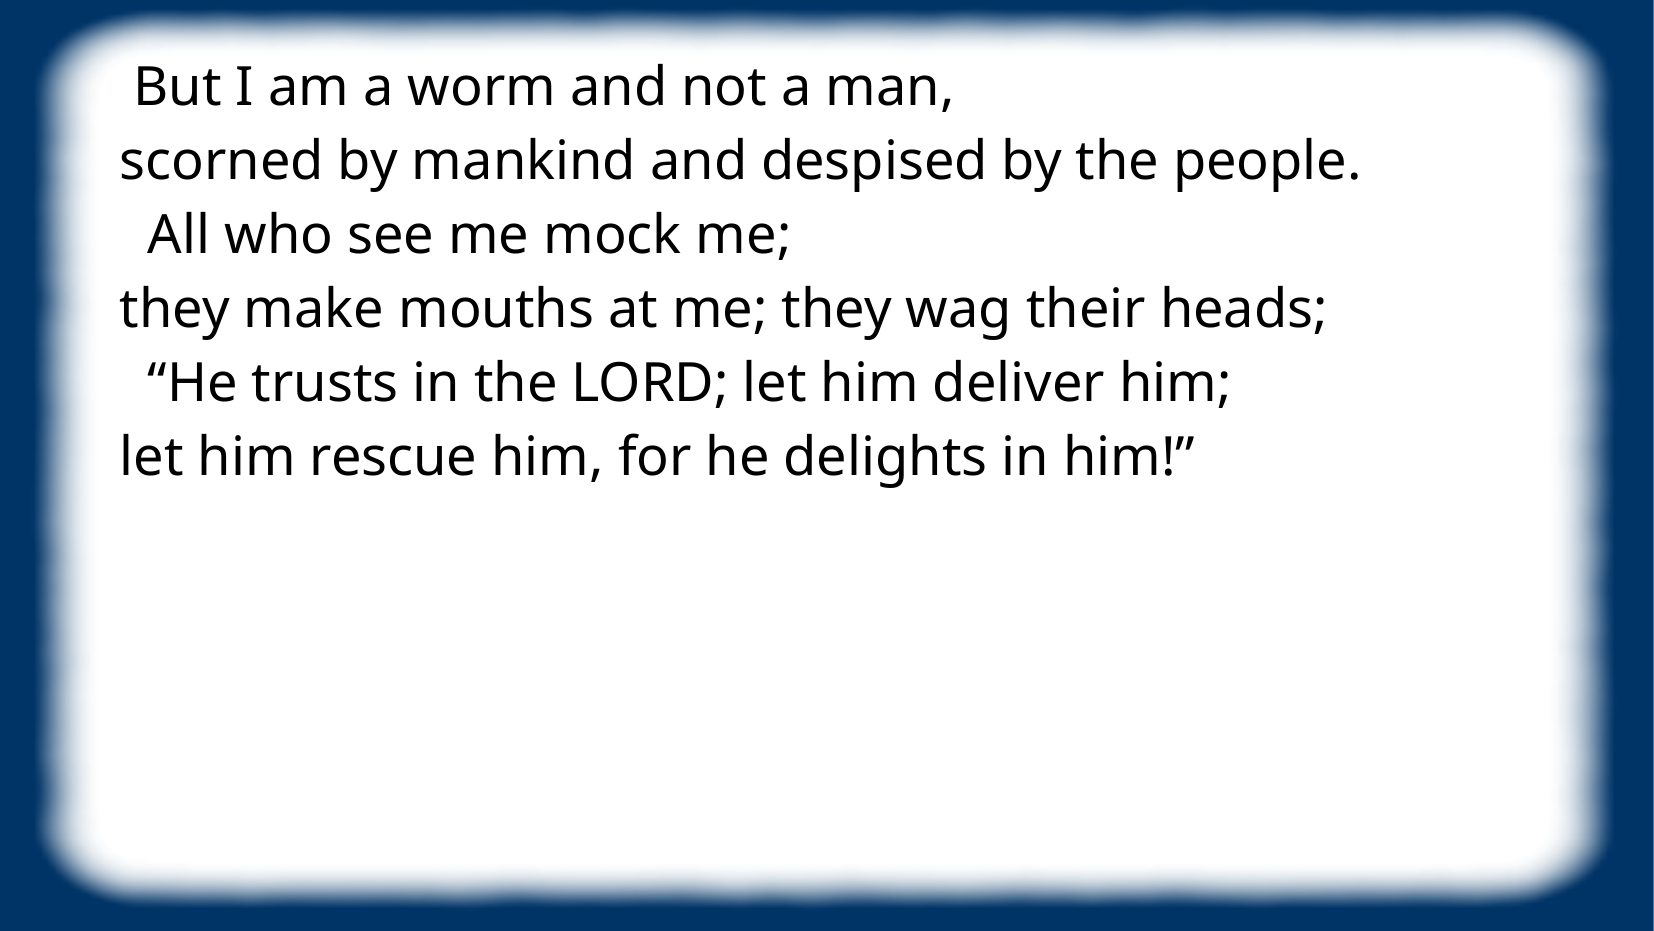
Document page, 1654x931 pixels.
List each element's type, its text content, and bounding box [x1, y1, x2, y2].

text_box But I am a worm and not a man, scorned by mankind and despised by the people. All who see me mock me; they make mouths at me; they wag their heads; “He trusts in the LORD; let him deliver him; let him rescue him, for he delights in him!” [105, 39, 1546, 487]
picture [0, 0, 1654, 931]
